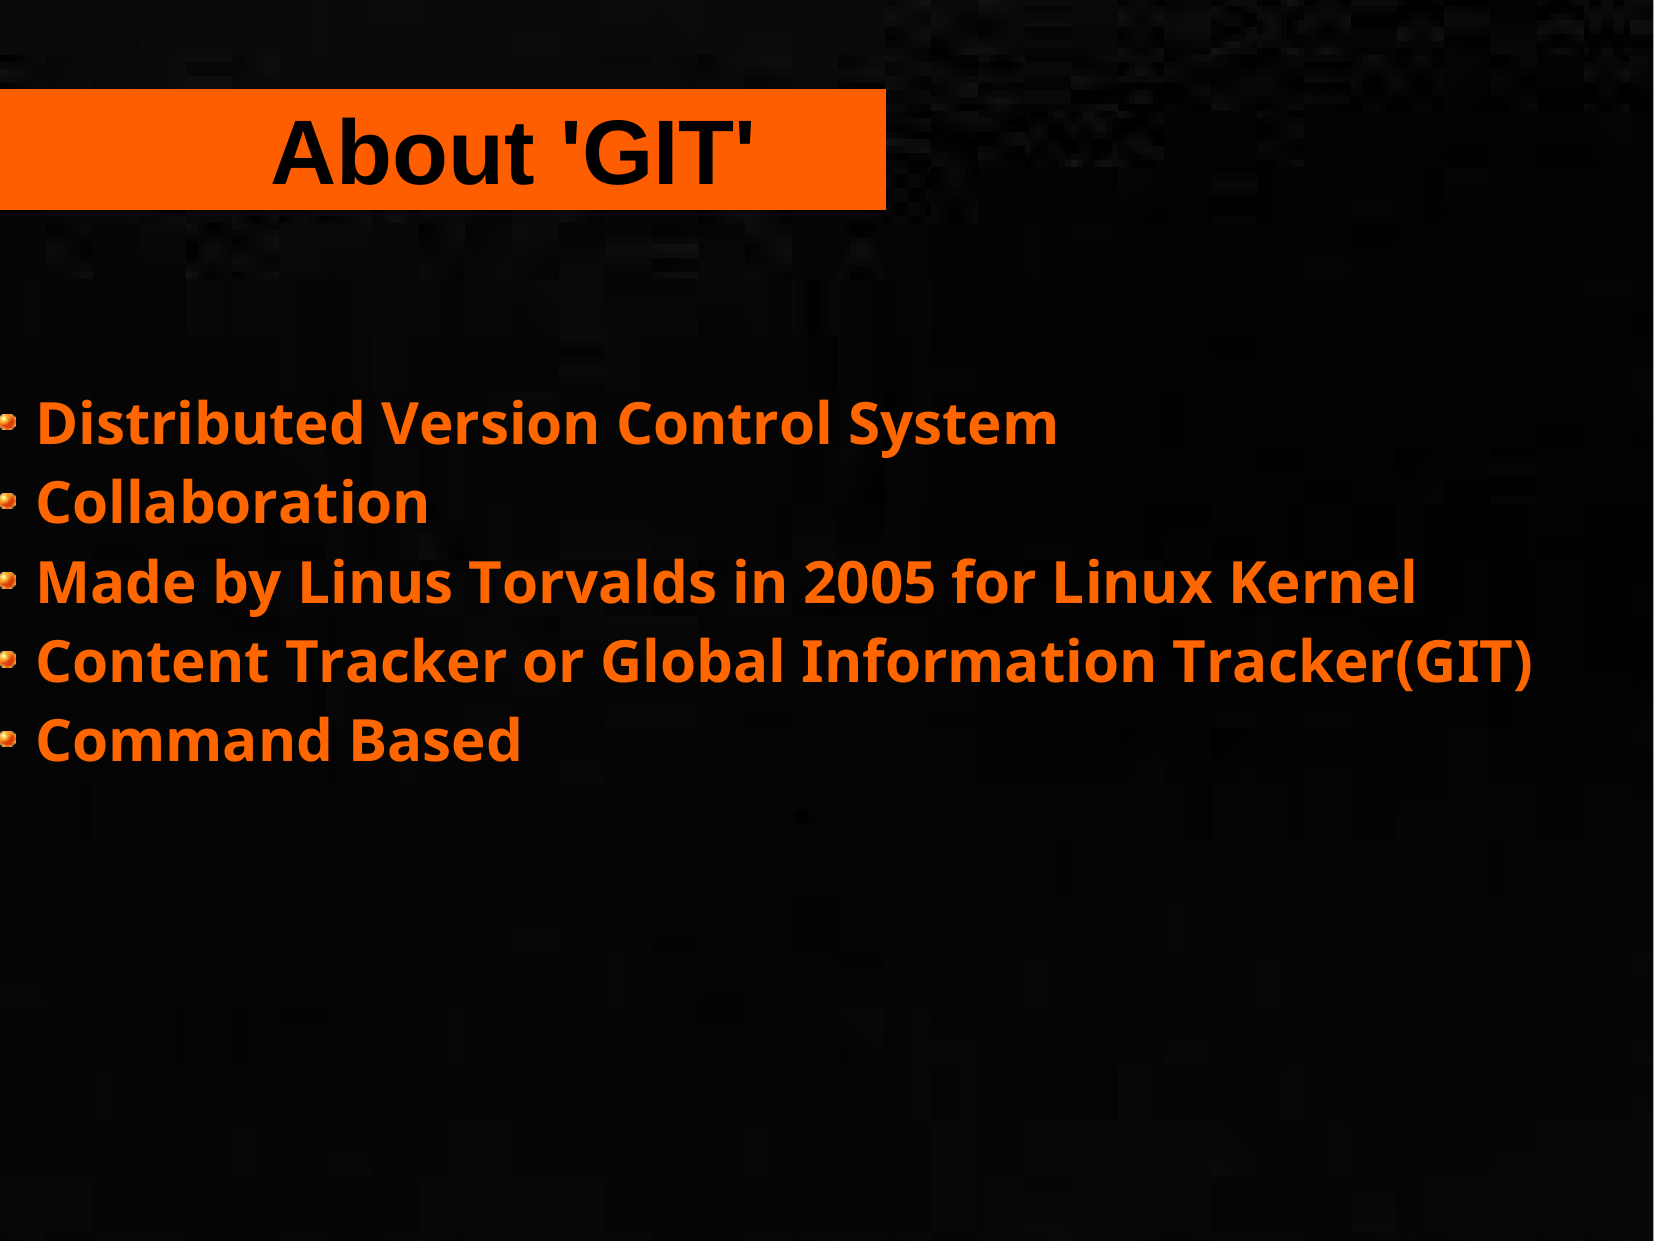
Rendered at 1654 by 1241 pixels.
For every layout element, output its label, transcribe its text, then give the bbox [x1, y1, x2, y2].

picture [0, 0, 1654, 1241]
title About 'GIT' [82, 49, 946, 257]
